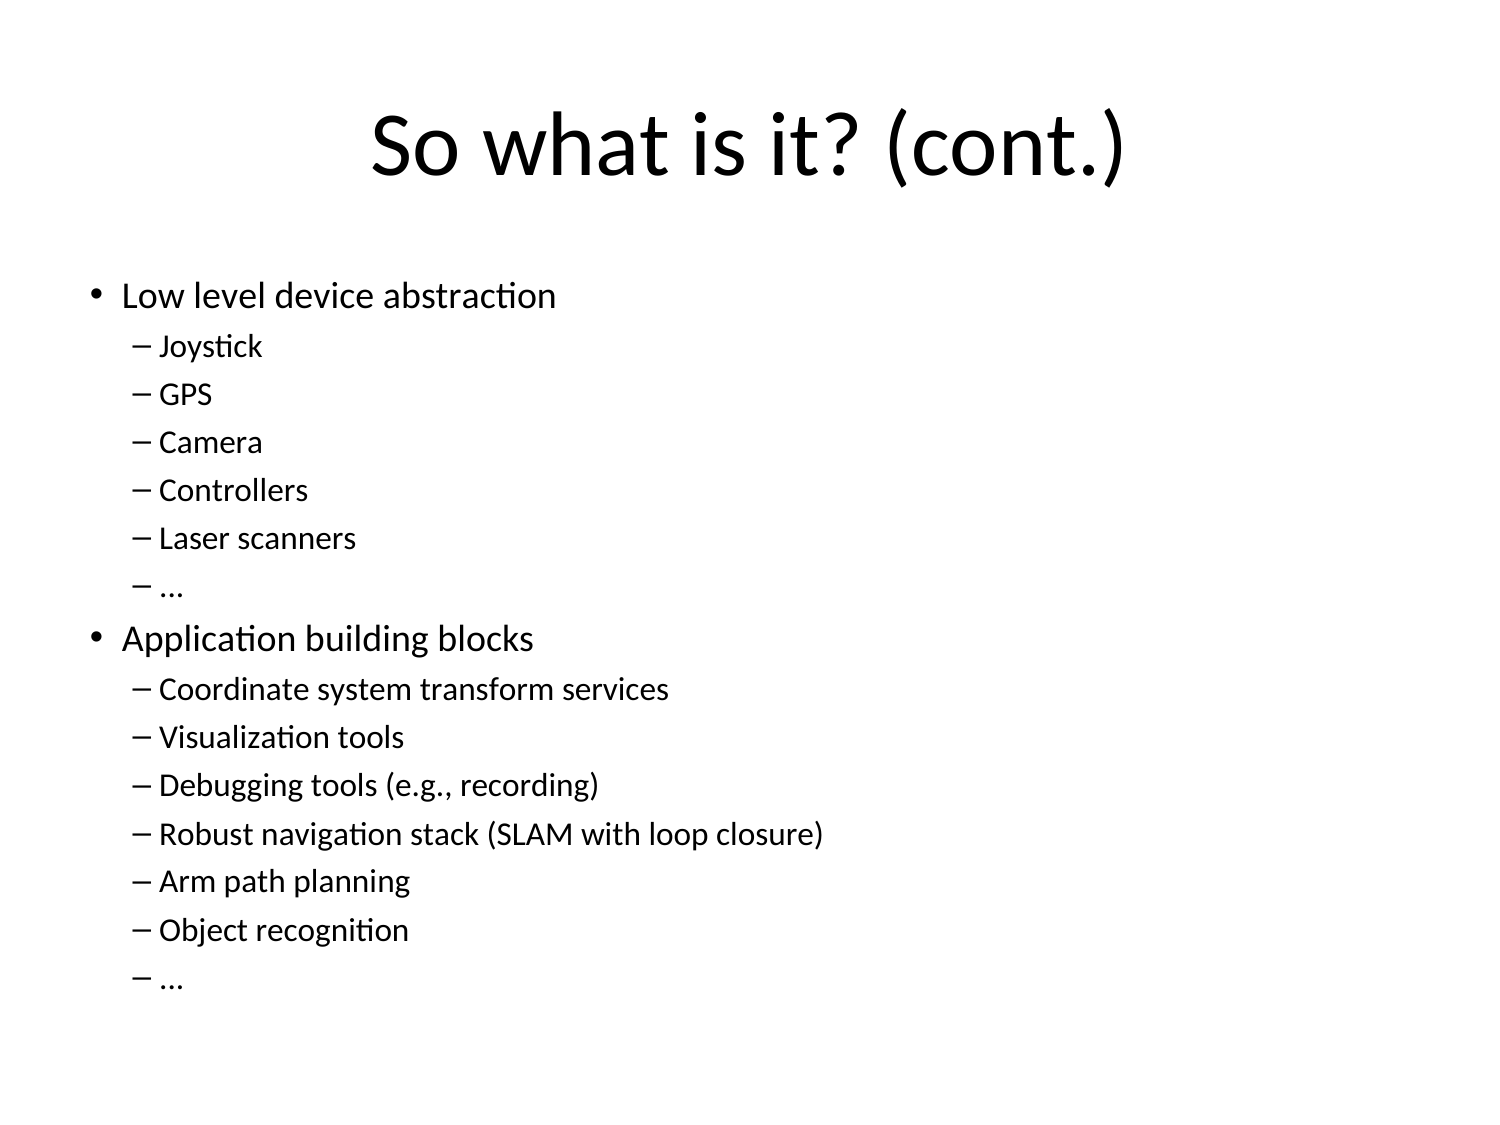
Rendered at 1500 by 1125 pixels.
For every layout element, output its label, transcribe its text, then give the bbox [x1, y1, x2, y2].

list Low level device abstraction Joystick GPS Camera Controllers Laser scanners ... Application building blocks Coordinate system transform services Visualization tools Debugging tools (e.g., recording) Robust navigation stack (SLAM with loop closure) Arm path planning Object recognition ... [75, 262, 1426, 1005]
title So what is it? (cont.) [75, 20, 1426, 257]
